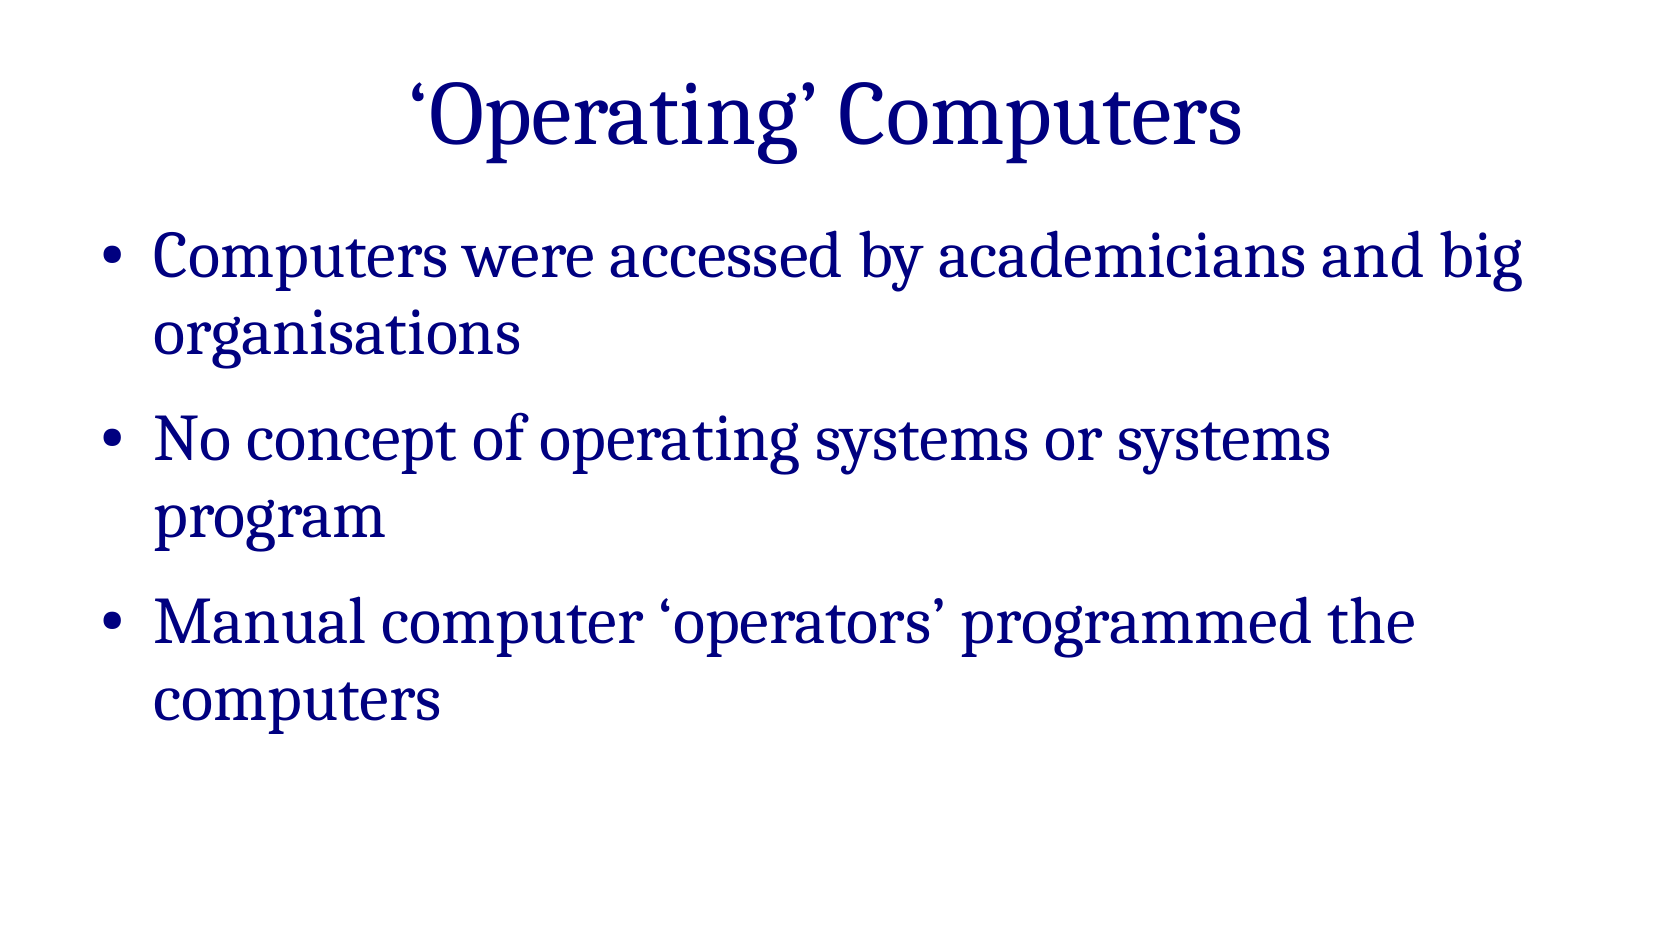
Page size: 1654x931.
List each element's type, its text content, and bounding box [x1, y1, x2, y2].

list Computers were accessed by academicians and big organisations No concept of operating systems or systems program Manual computer ‘operators’ programmed the computers [82, 217, 1571, 758]
title ‘Operating’ Computers [82, 37, 1571, 193]
